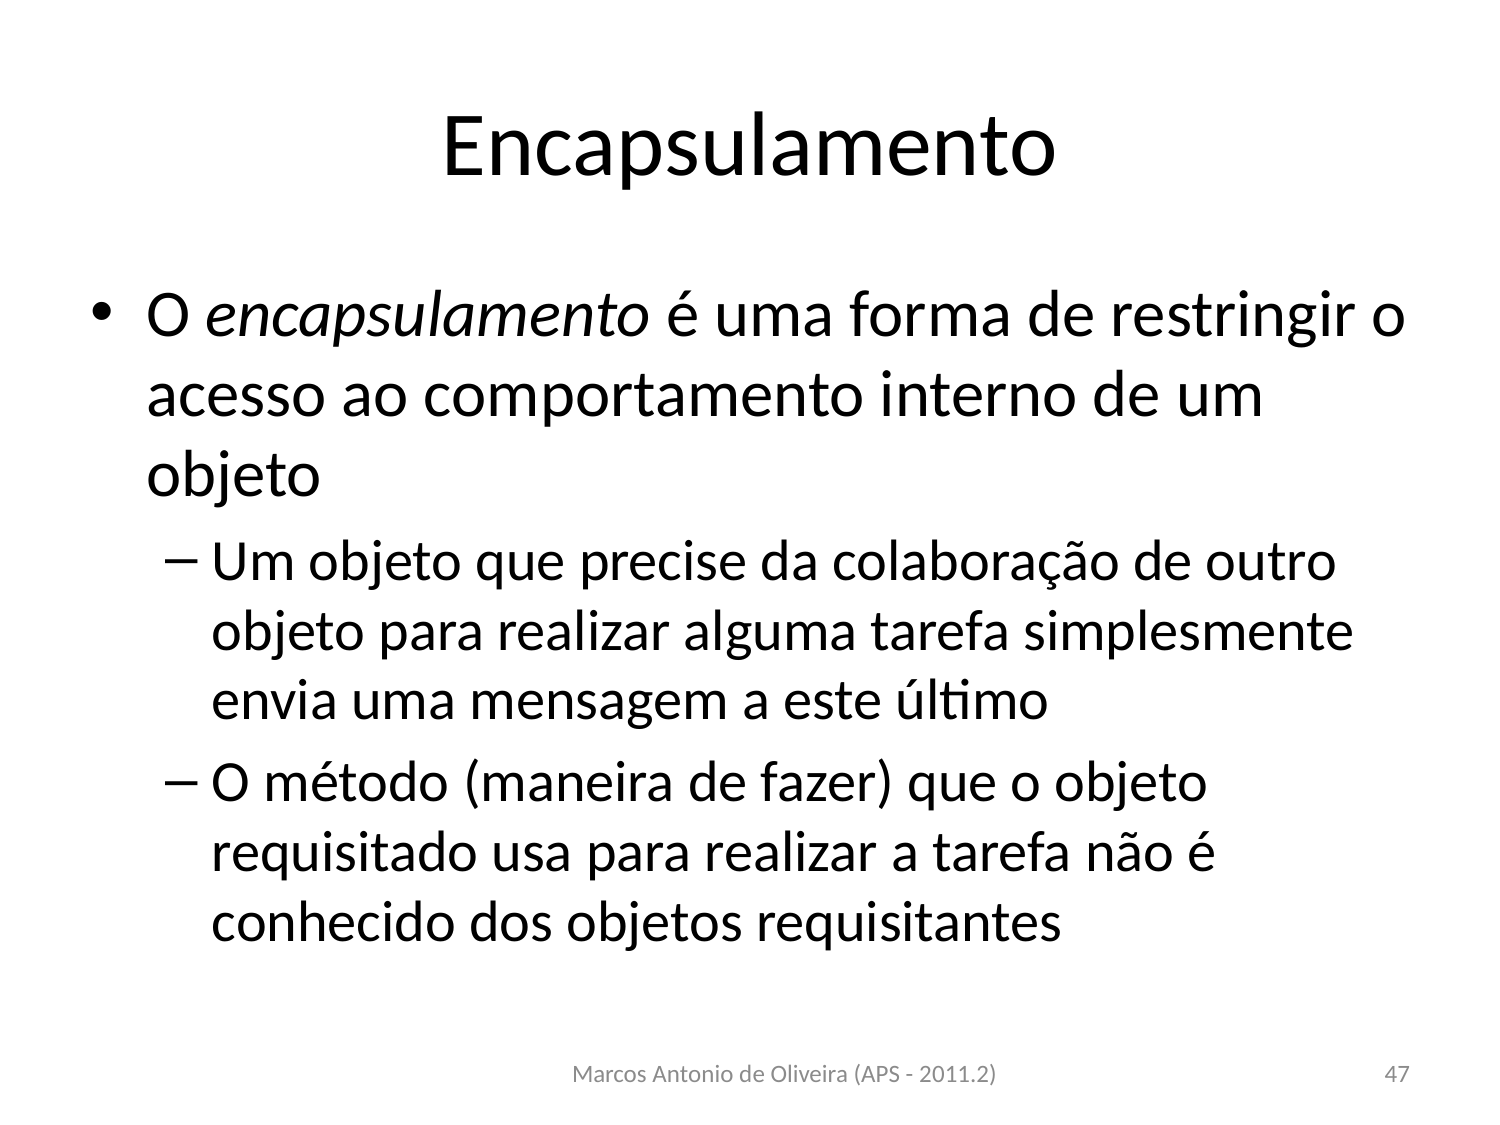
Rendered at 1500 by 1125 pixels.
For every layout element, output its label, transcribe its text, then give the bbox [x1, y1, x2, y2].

list O encapsulamento é uma forma de restringir o acesso ao comportamento interno de um objeto Um objeto que precise da colaboração de outro objeto para realizar alguma tarefa simplesmente envia uma mensagem a este último O método (maneira de fazer) que o objeto requisitado usa para realizar a tarefa não é conhecido dos objetos requisitantes [75, 262, 1425, 1005]
slide_number <número> [1074, 1042, 1425, 1103]
title Encapsulamento [75, 45, 1425, 233]
footer Marcos Antonio de Oliveira (APS - 2011.2) [512, 1042, 1058, 1103]
